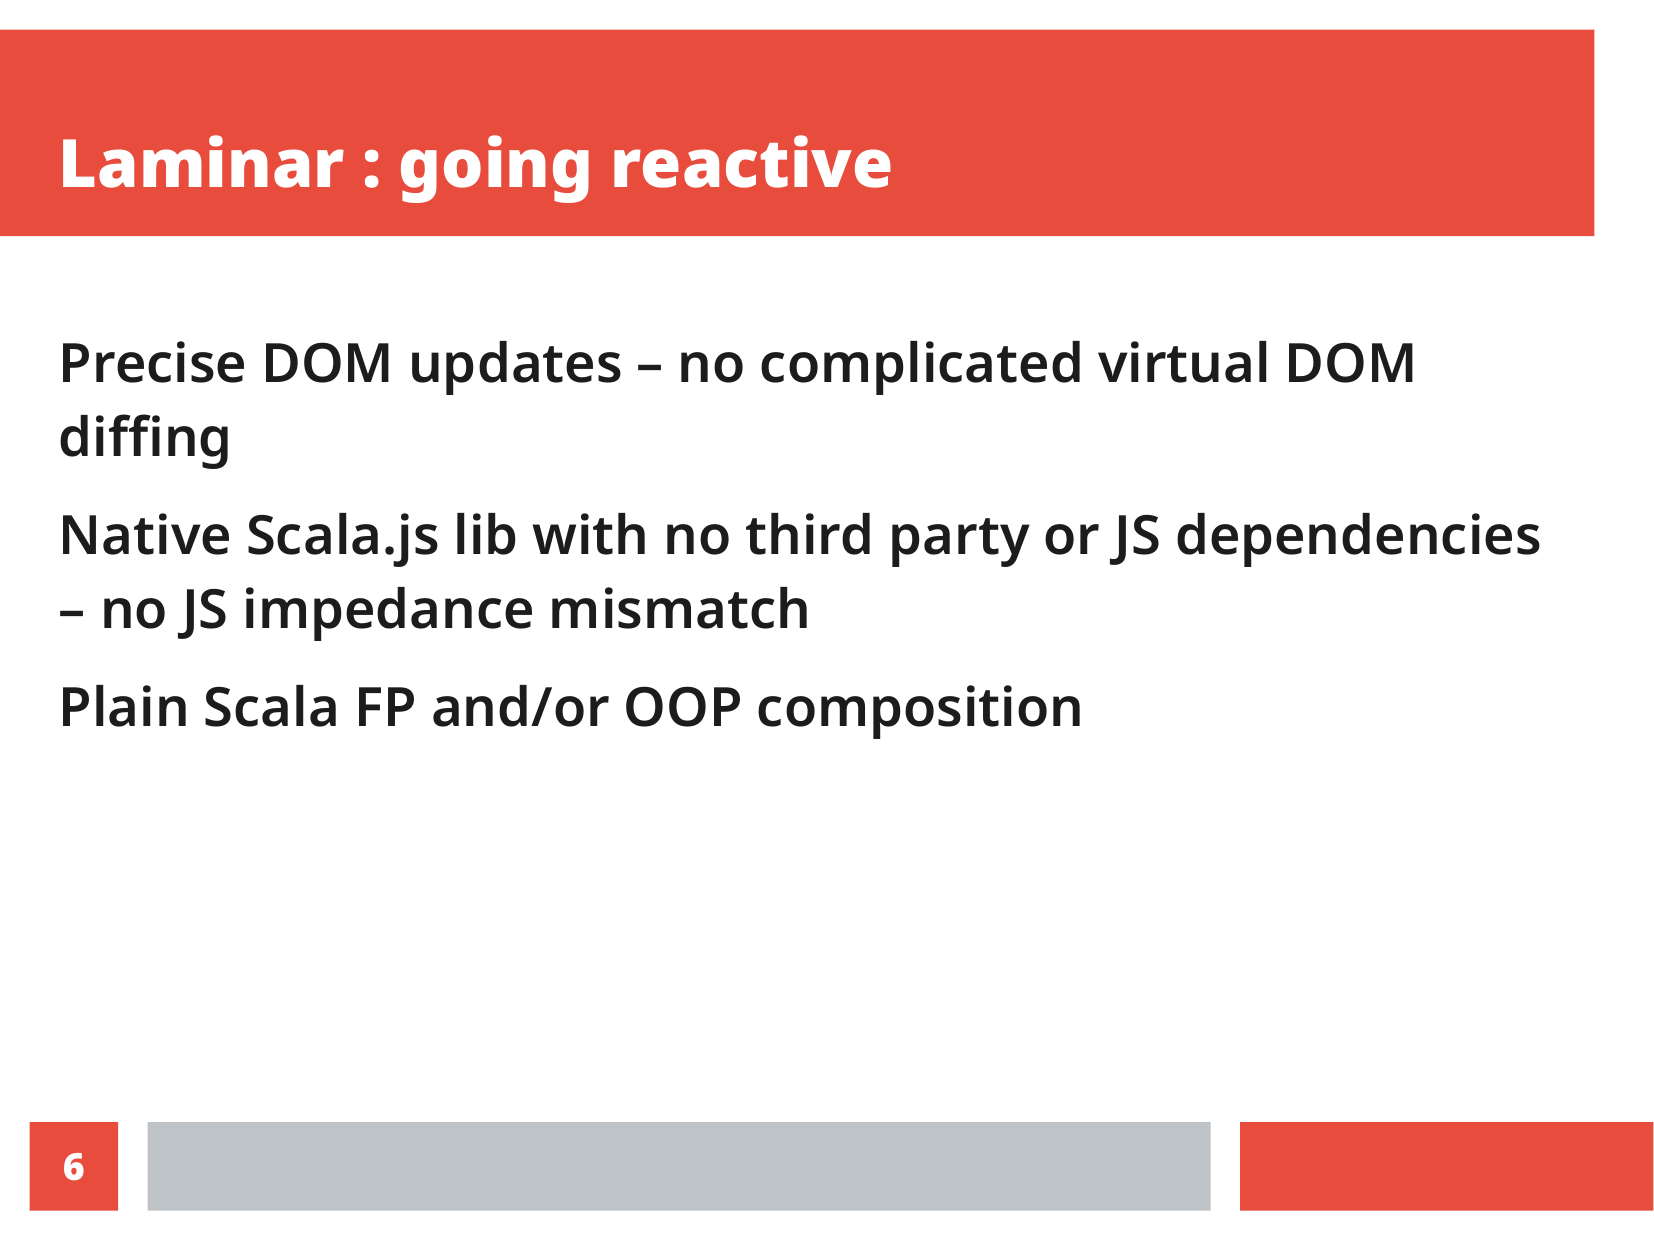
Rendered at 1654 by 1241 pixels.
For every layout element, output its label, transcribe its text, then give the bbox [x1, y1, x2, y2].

list Precise DOM updates – no complicated virtual DOM diffing Native Scala.js lib with no third party or JS dependencies – no JS impedance mismatch Plain Scala FP and/or OOP composition [59, 324, 1565, 1093]
title Laminar : going reactive [59, 59, 1595, 207]
